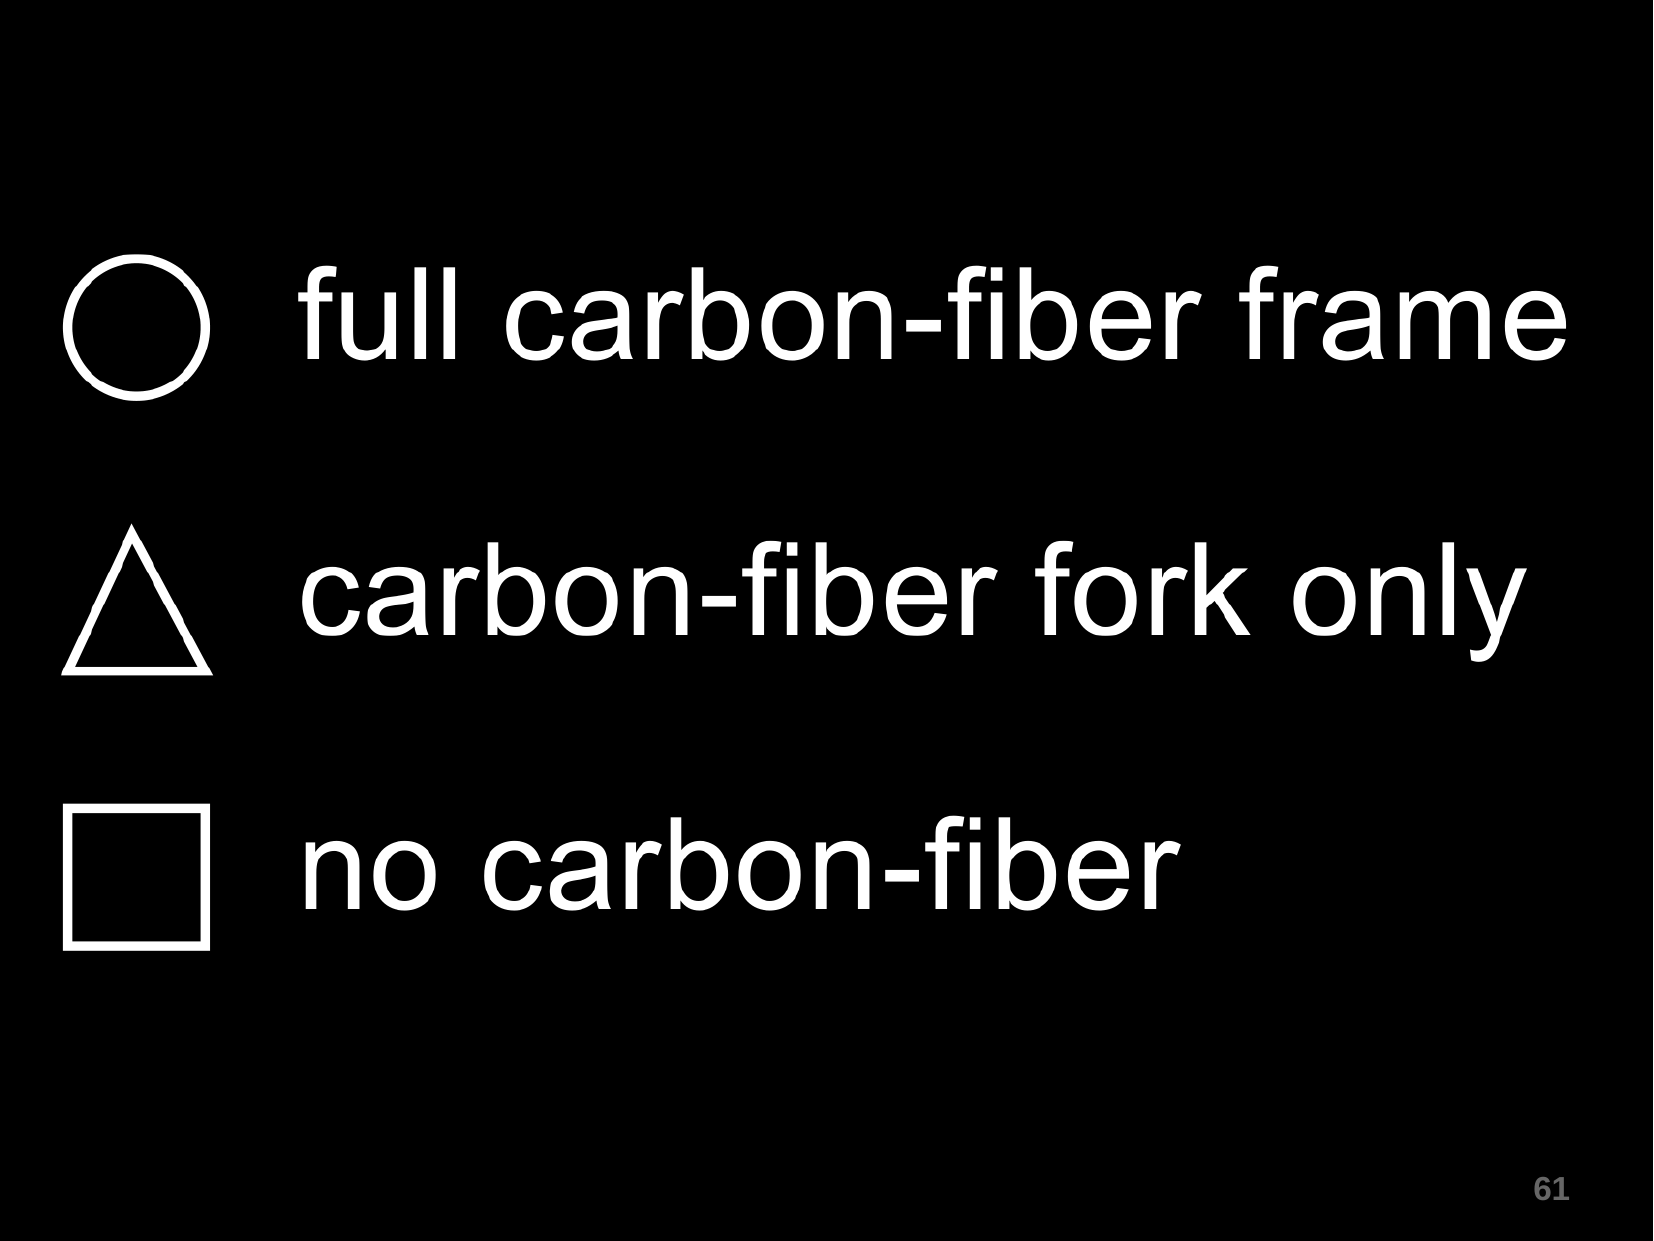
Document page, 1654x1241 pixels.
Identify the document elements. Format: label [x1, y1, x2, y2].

picture [0, 191, 1653, 1049]
